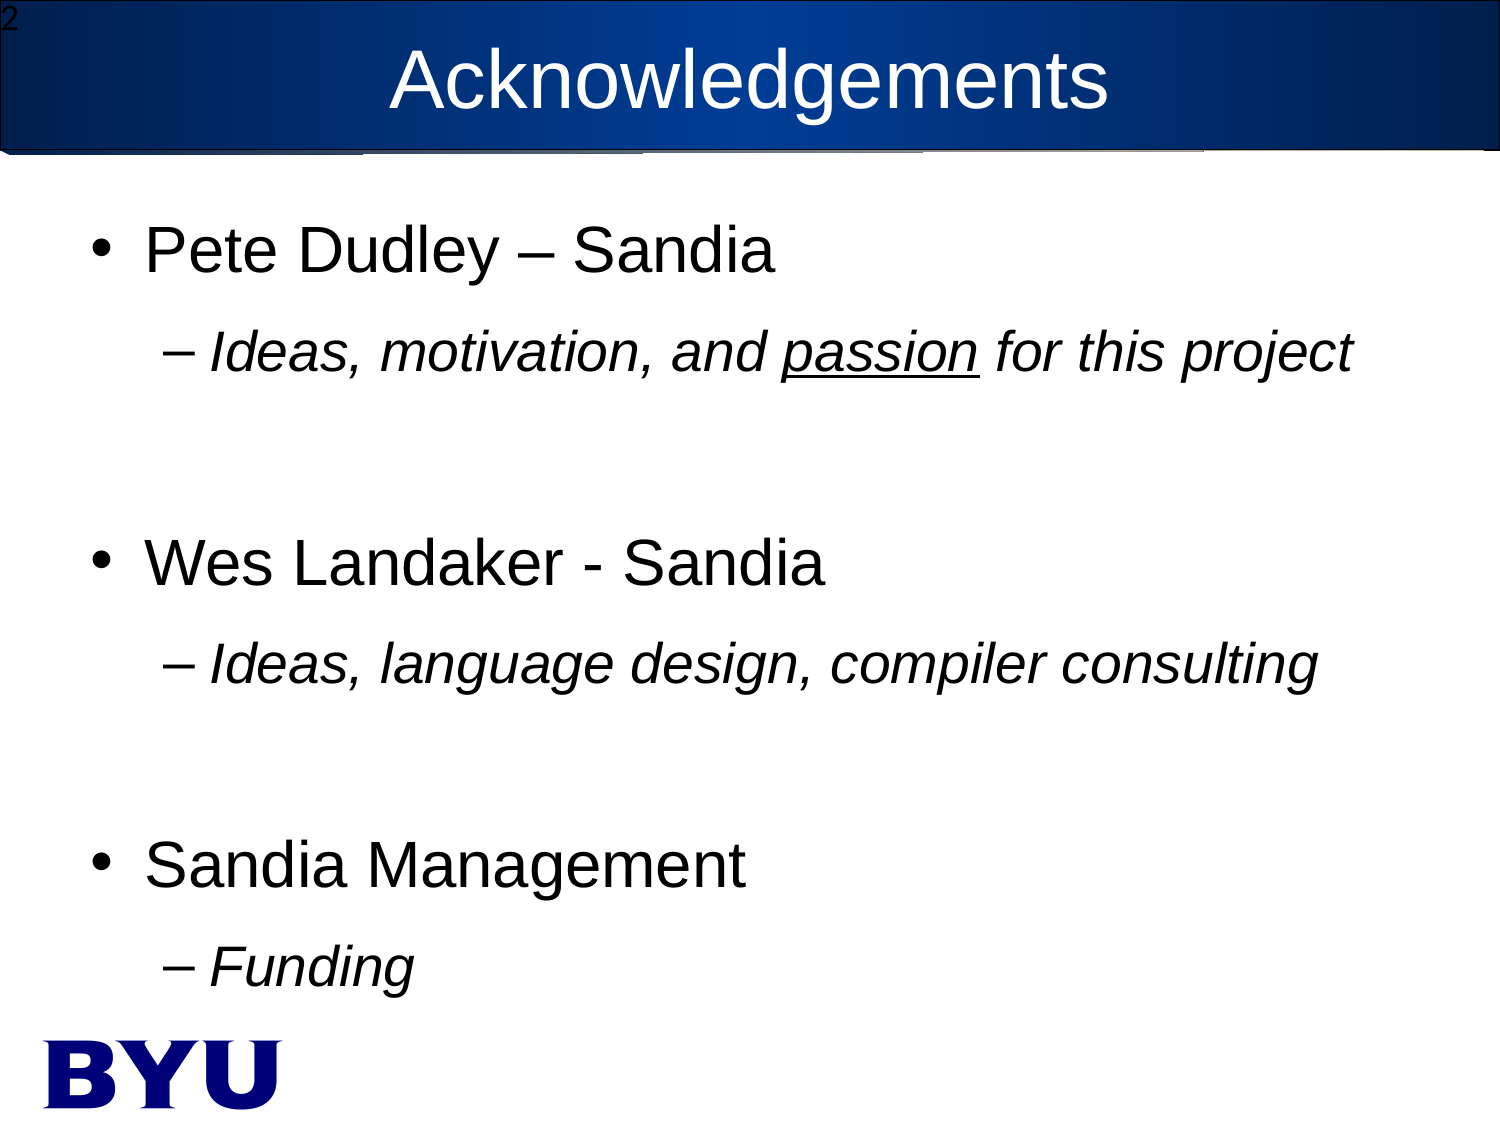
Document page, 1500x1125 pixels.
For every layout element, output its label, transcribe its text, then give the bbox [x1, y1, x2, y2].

list Pete Dudley – Sandia Ideas, motivation, and passion for this project Wes Landaker - Sandia Ideas, language design, compiler consulting Sandia Management Funding [75, 200, 1425, 1013]
picture [37, 1039, 288, 1111]
title Acknowledgements [75, 0, 1425, 150]
